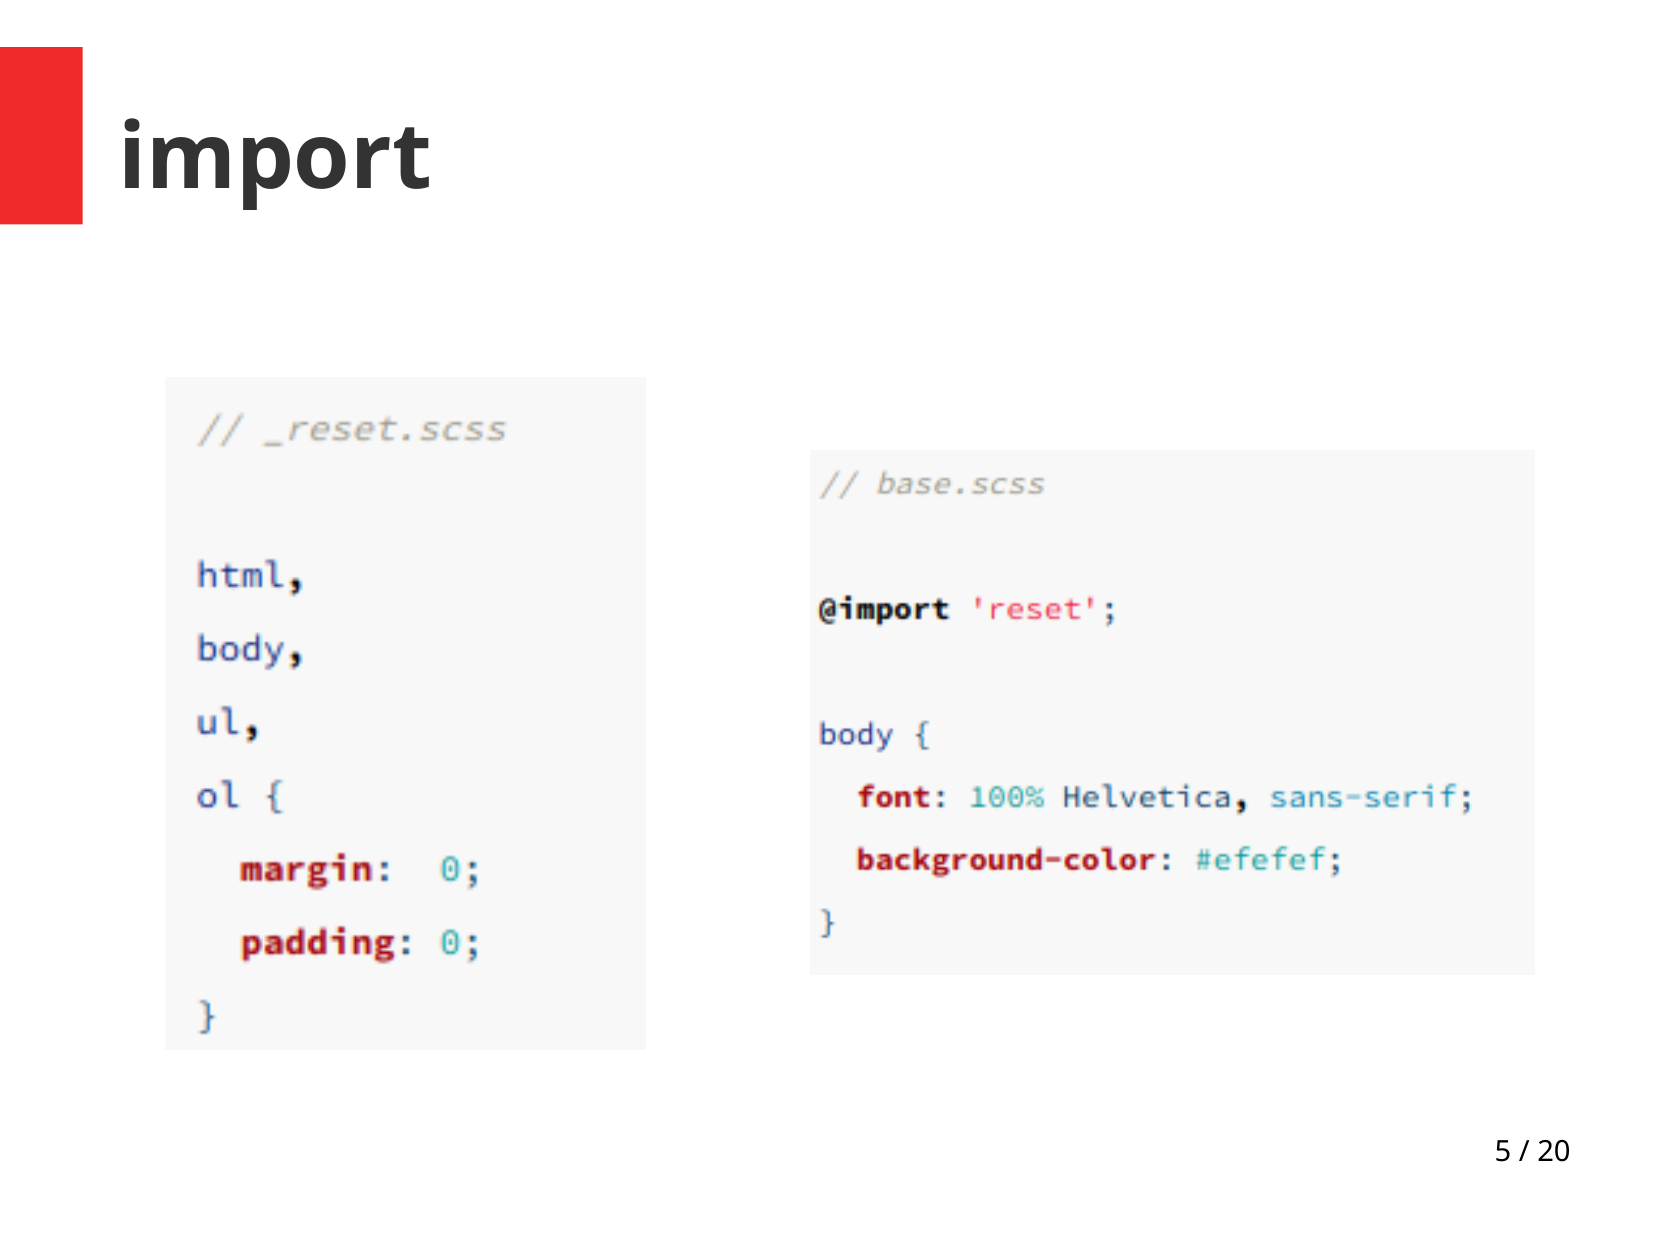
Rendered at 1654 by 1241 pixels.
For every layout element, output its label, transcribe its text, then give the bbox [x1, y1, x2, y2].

picture [165, 377, 646, 1051]
title import [118, 49, 1571, 257]
picture [810, 450, 1535, 976]
